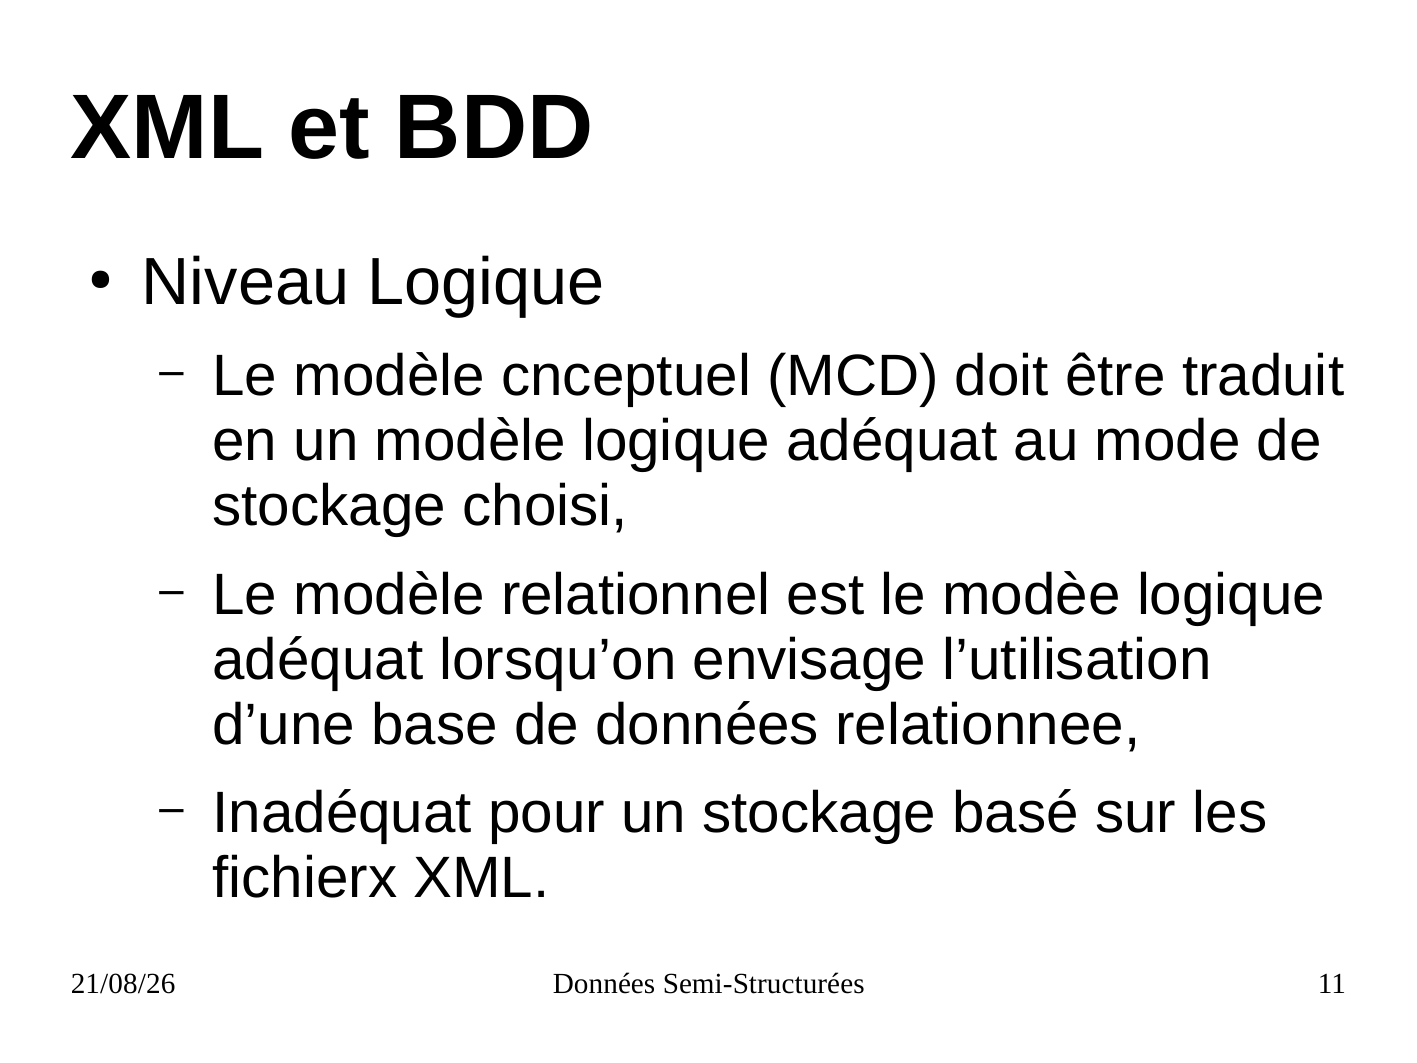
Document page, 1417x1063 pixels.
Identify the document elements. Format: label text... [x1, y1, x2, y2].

title XML et BDD [70, 42, 1346, 212]
list Niveau Logique Le modèle cnceptuel (MCD) doit être traduit en un modèle logique adéquat au mode de stockage choisi, Le modèle relationnel est le modèe logique adéquat lorsqu’on envisage l’utilisation d’une base de données relationnee, Inadéquat pour un stockage basé sur les fichierx XML. [70, 244, 1346, 925]
